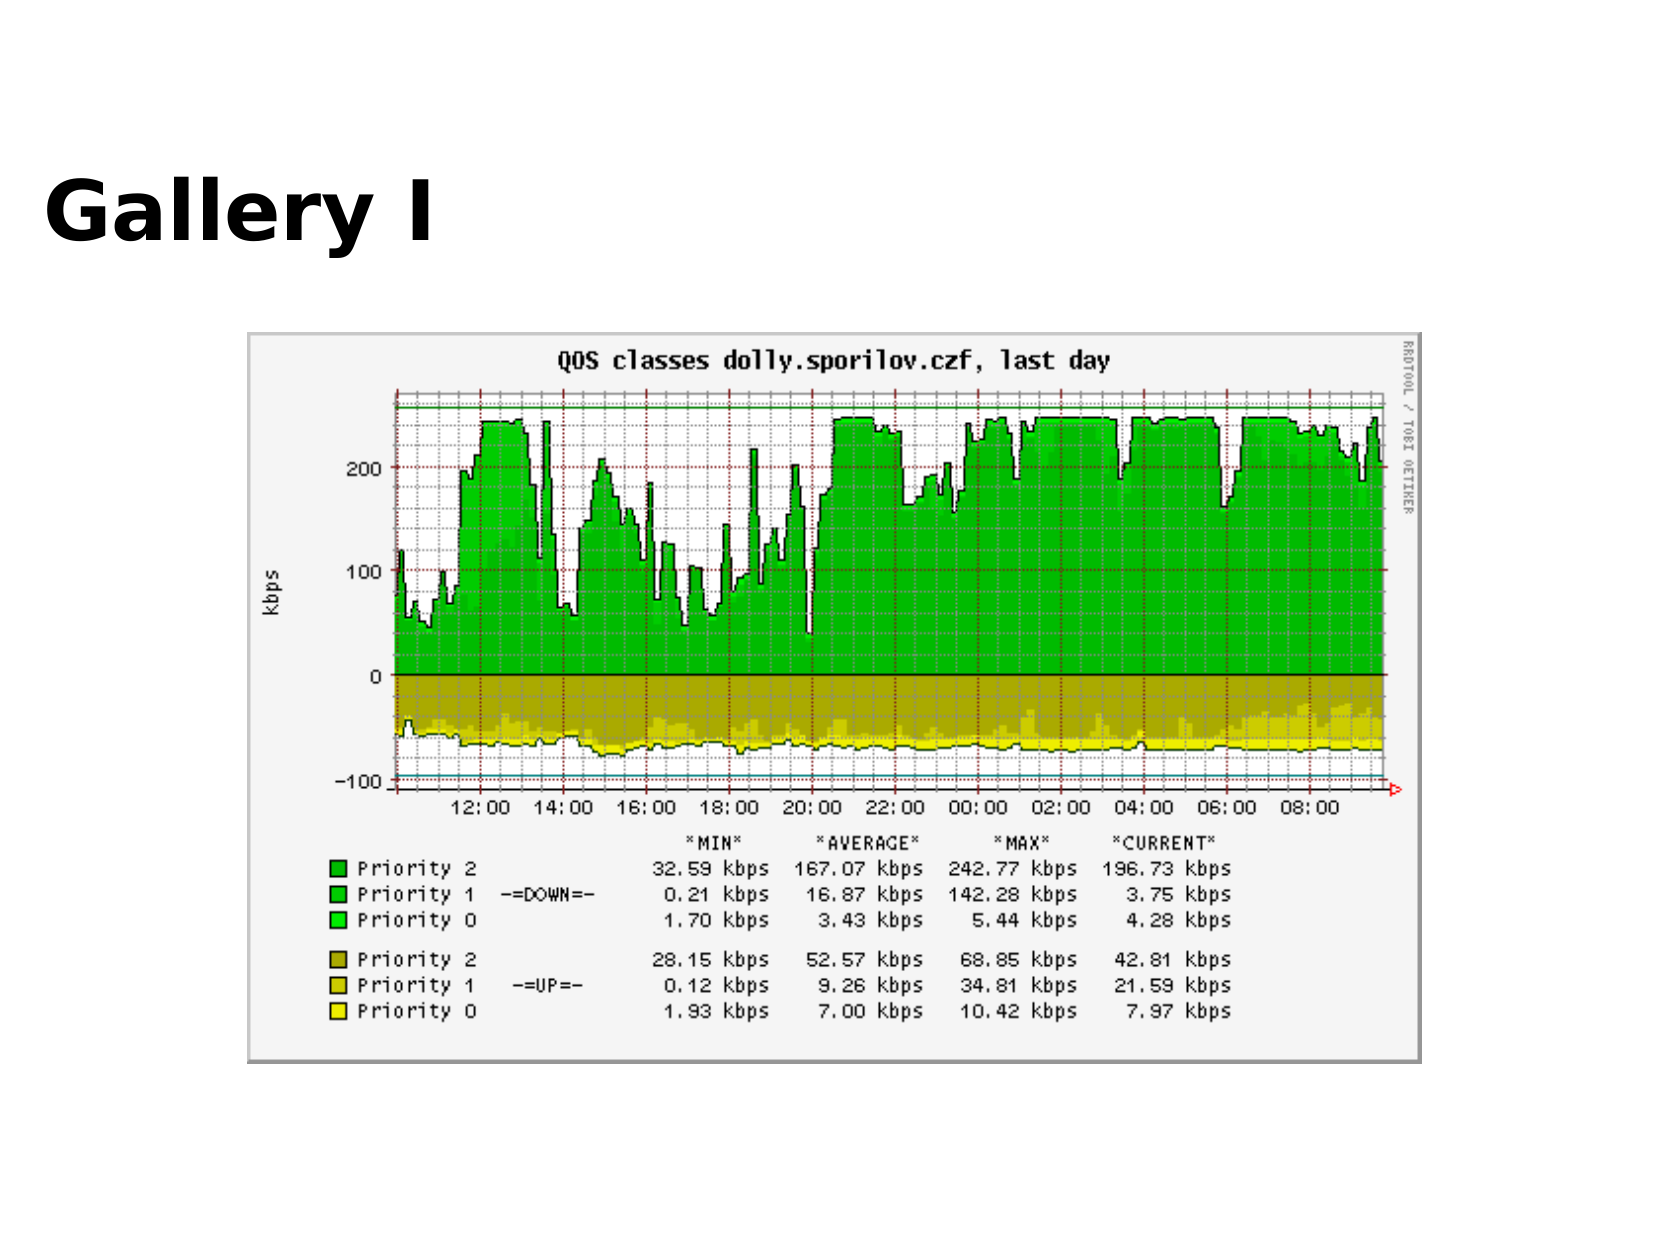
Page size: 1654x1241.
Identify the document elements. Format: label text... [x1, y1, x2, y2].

title Gallery I [43, 137, 1581, 287]
picture [247, 332, 1422, 1064]
